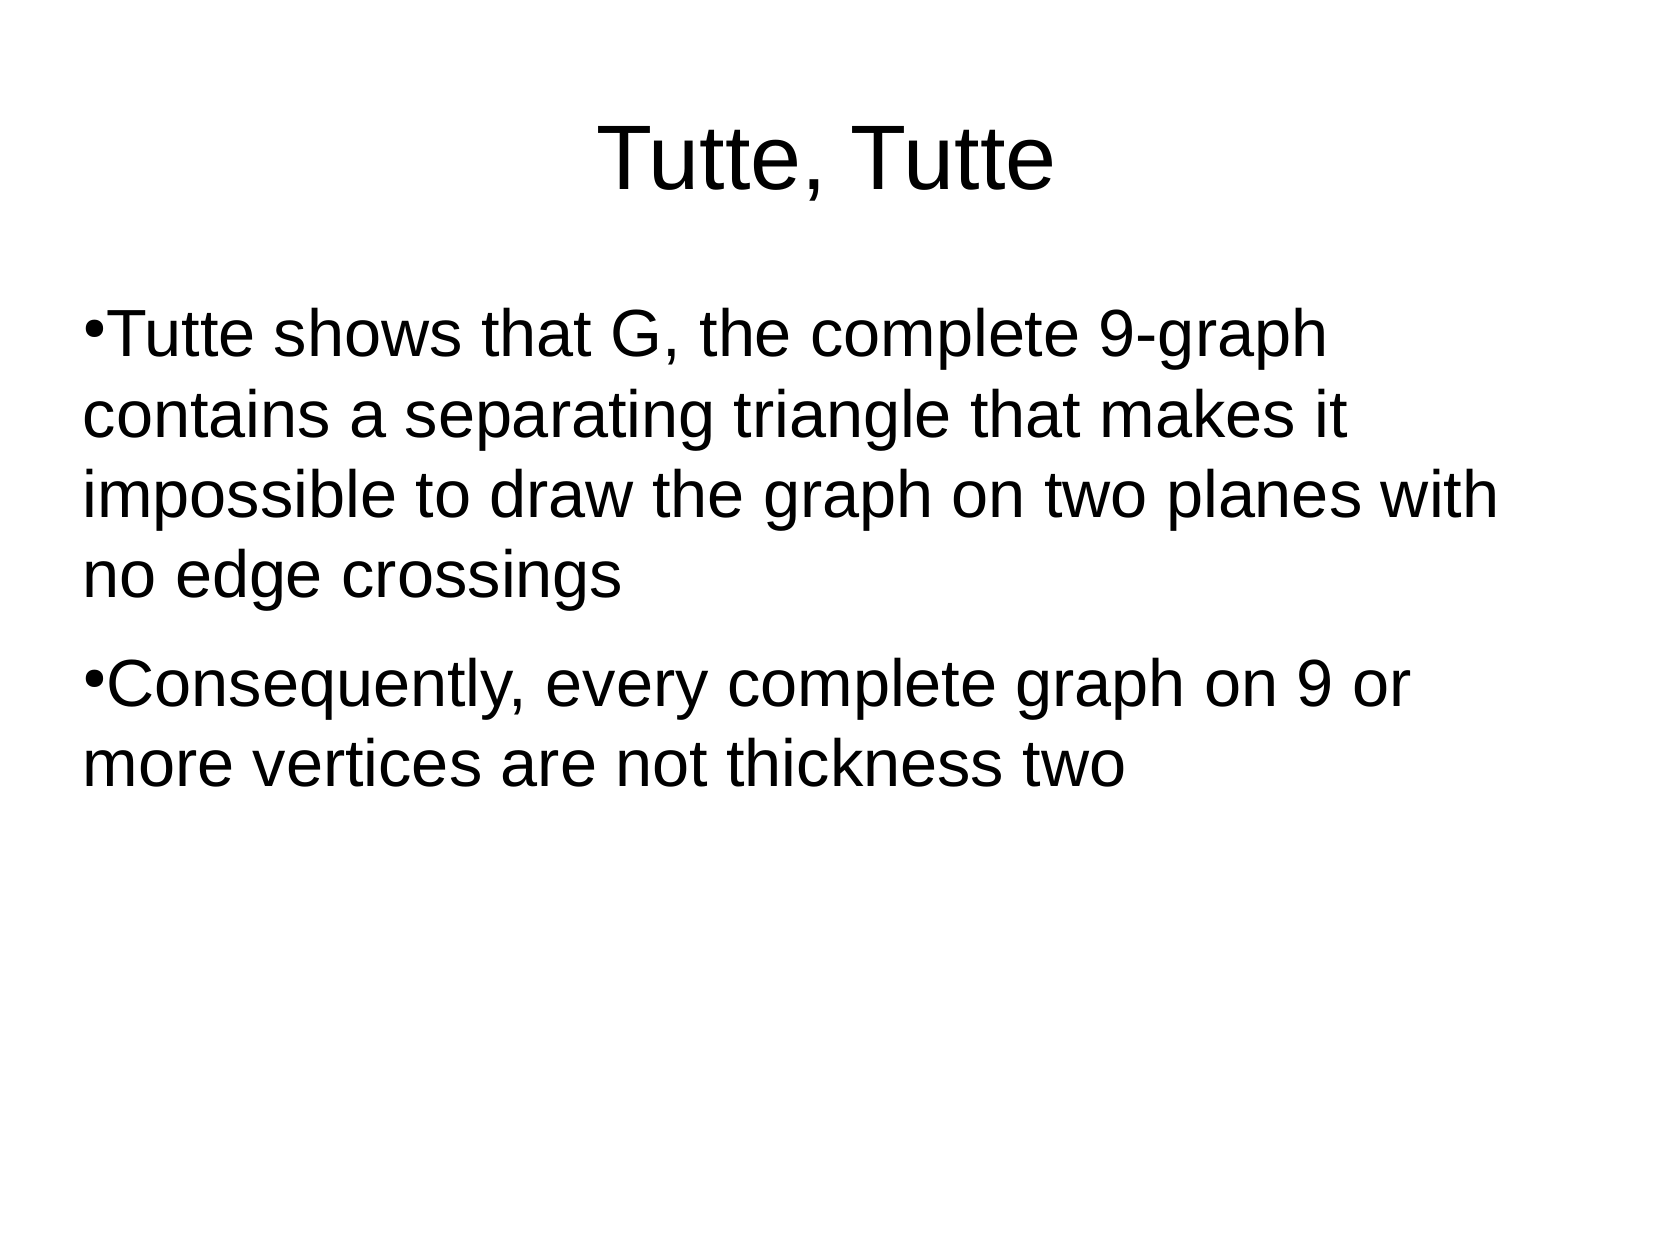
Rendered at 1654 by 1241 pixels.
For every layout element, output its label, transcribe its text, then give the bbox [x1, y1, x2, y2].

title Tutte, Tutte [82, 49, 1571, 257]
list Tutte shows that G, the complete 9-graph contains a separating triangle that makes it impossible to draw the graph on two planes with no edge crossings Consequently, every complete graph on 9 or more vertices are not thickness two [82, 290, 1571, 1010]
